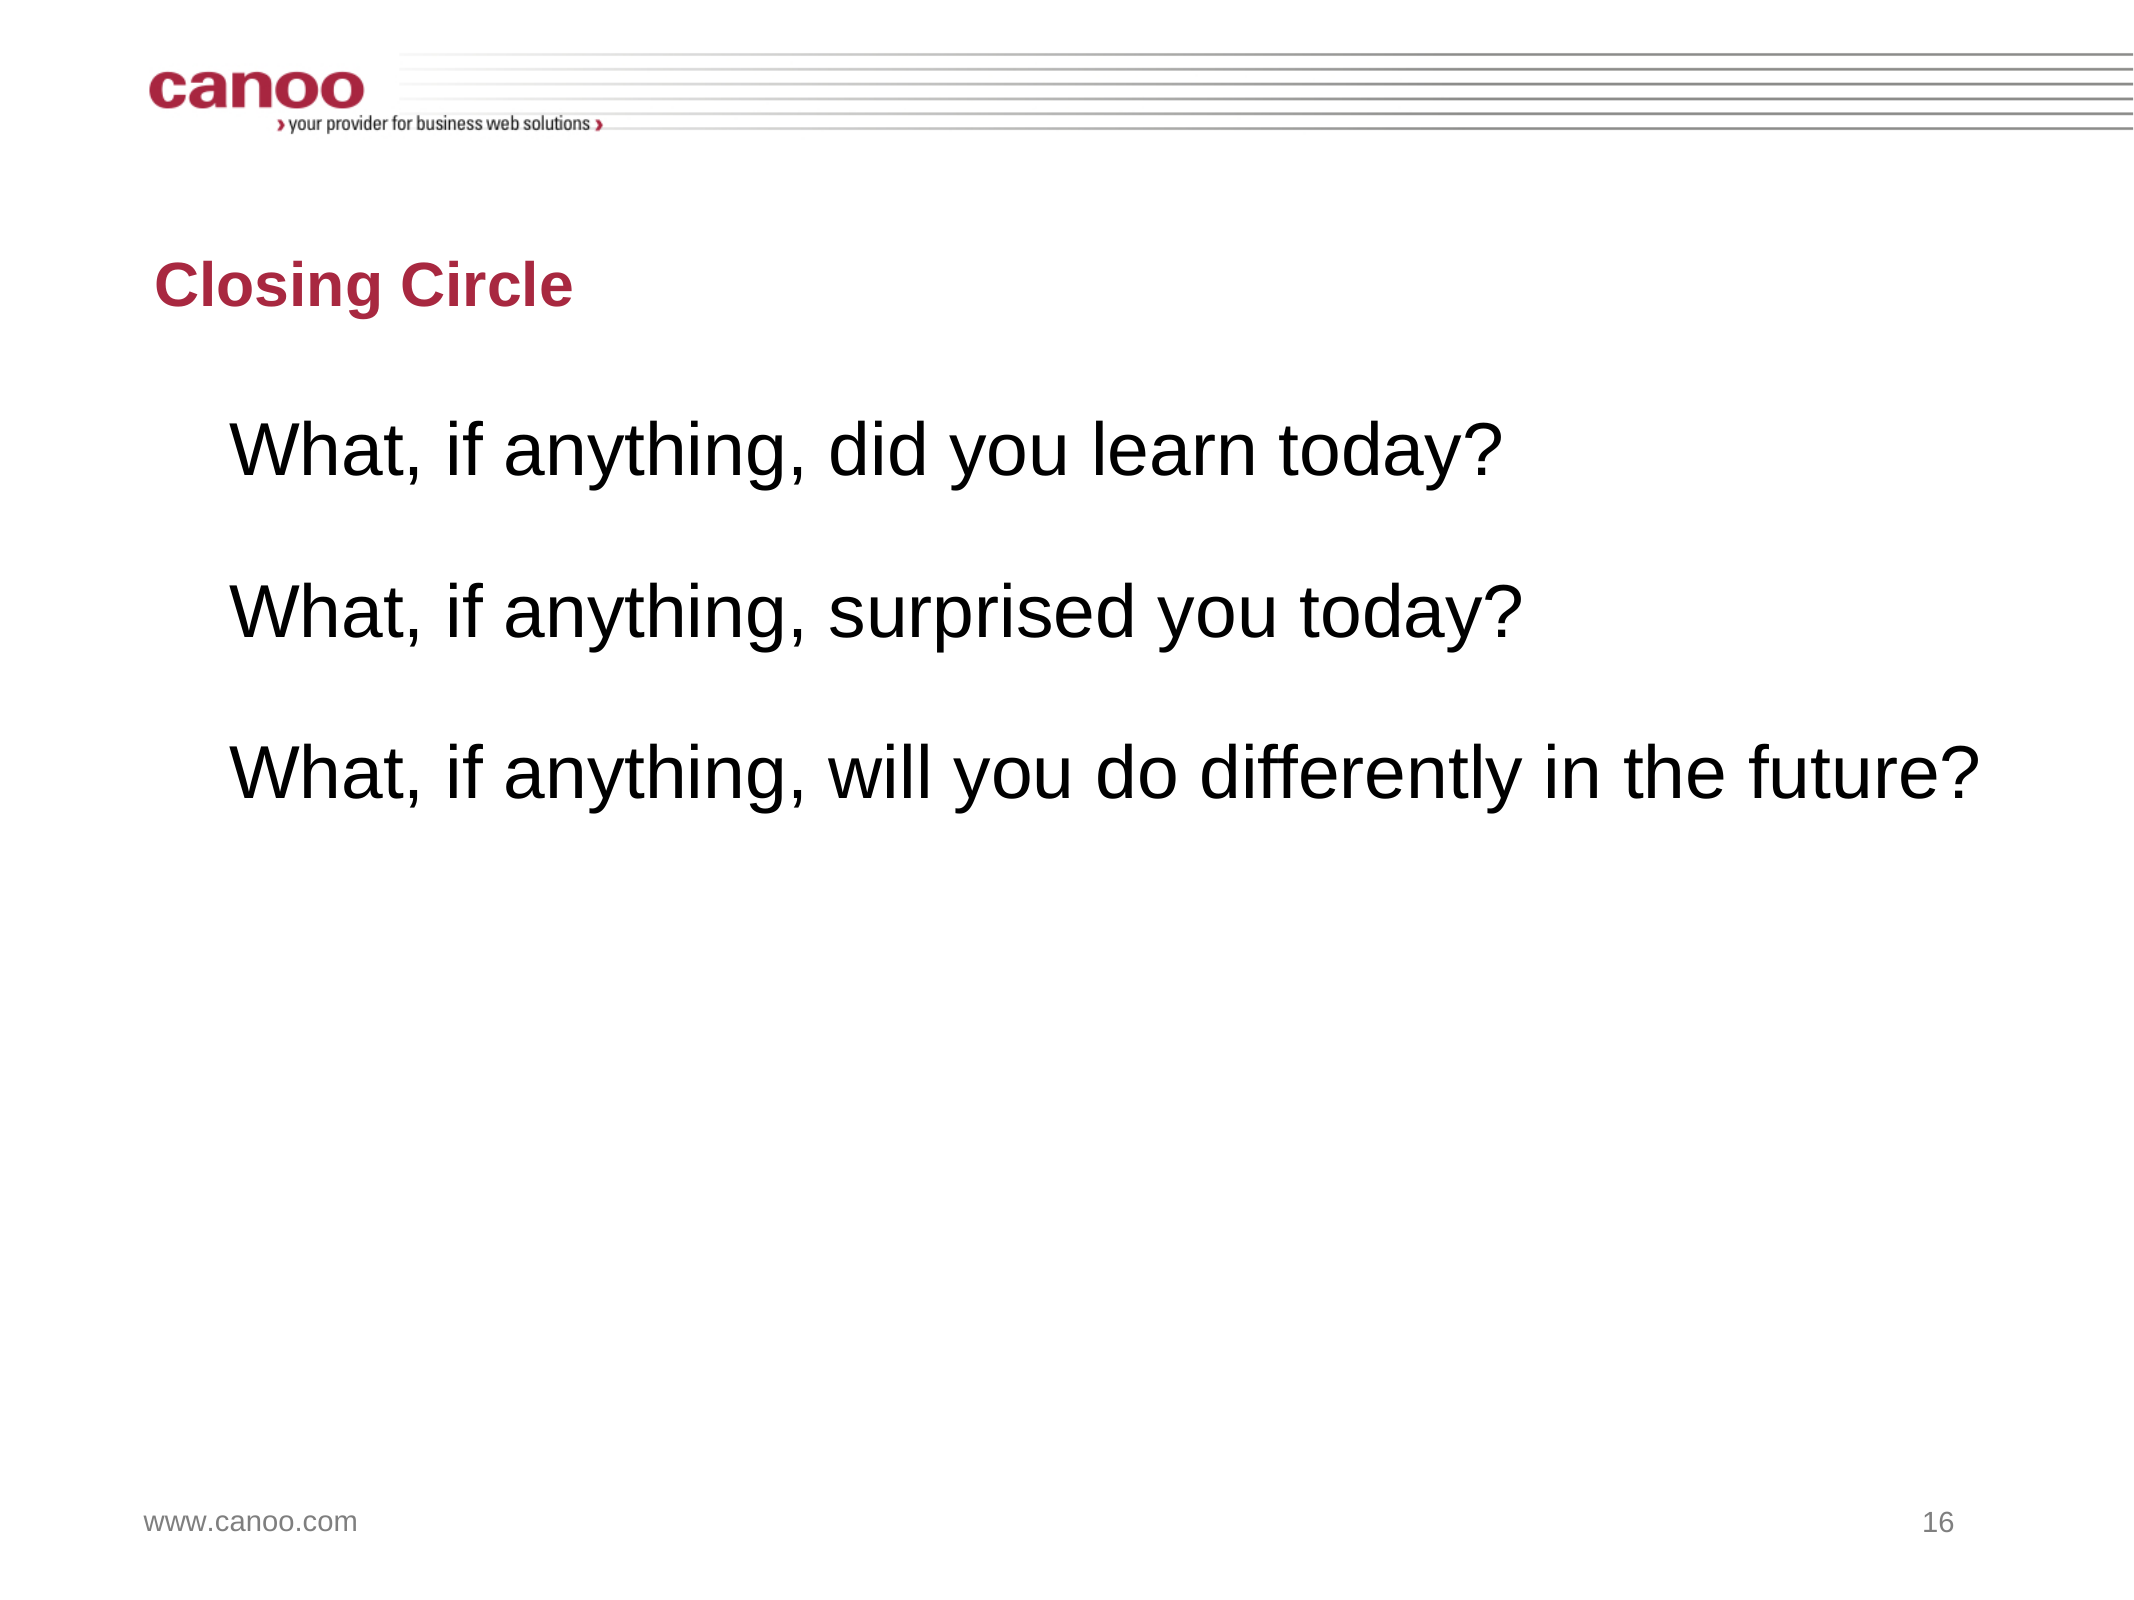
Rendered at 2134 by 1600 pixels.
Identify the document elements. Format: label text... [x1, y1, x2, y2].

picture [0, 21, 2134, 188]
title Closing Circle [145, 233, 1961, 328]
text_box <number> [1912, 1495, 1965, 1546]
list What, if anything, did you learn today? What, if anything, surprised you today? What, if anything, will you do differently in the future? [145, 391, 2063, 1405]
